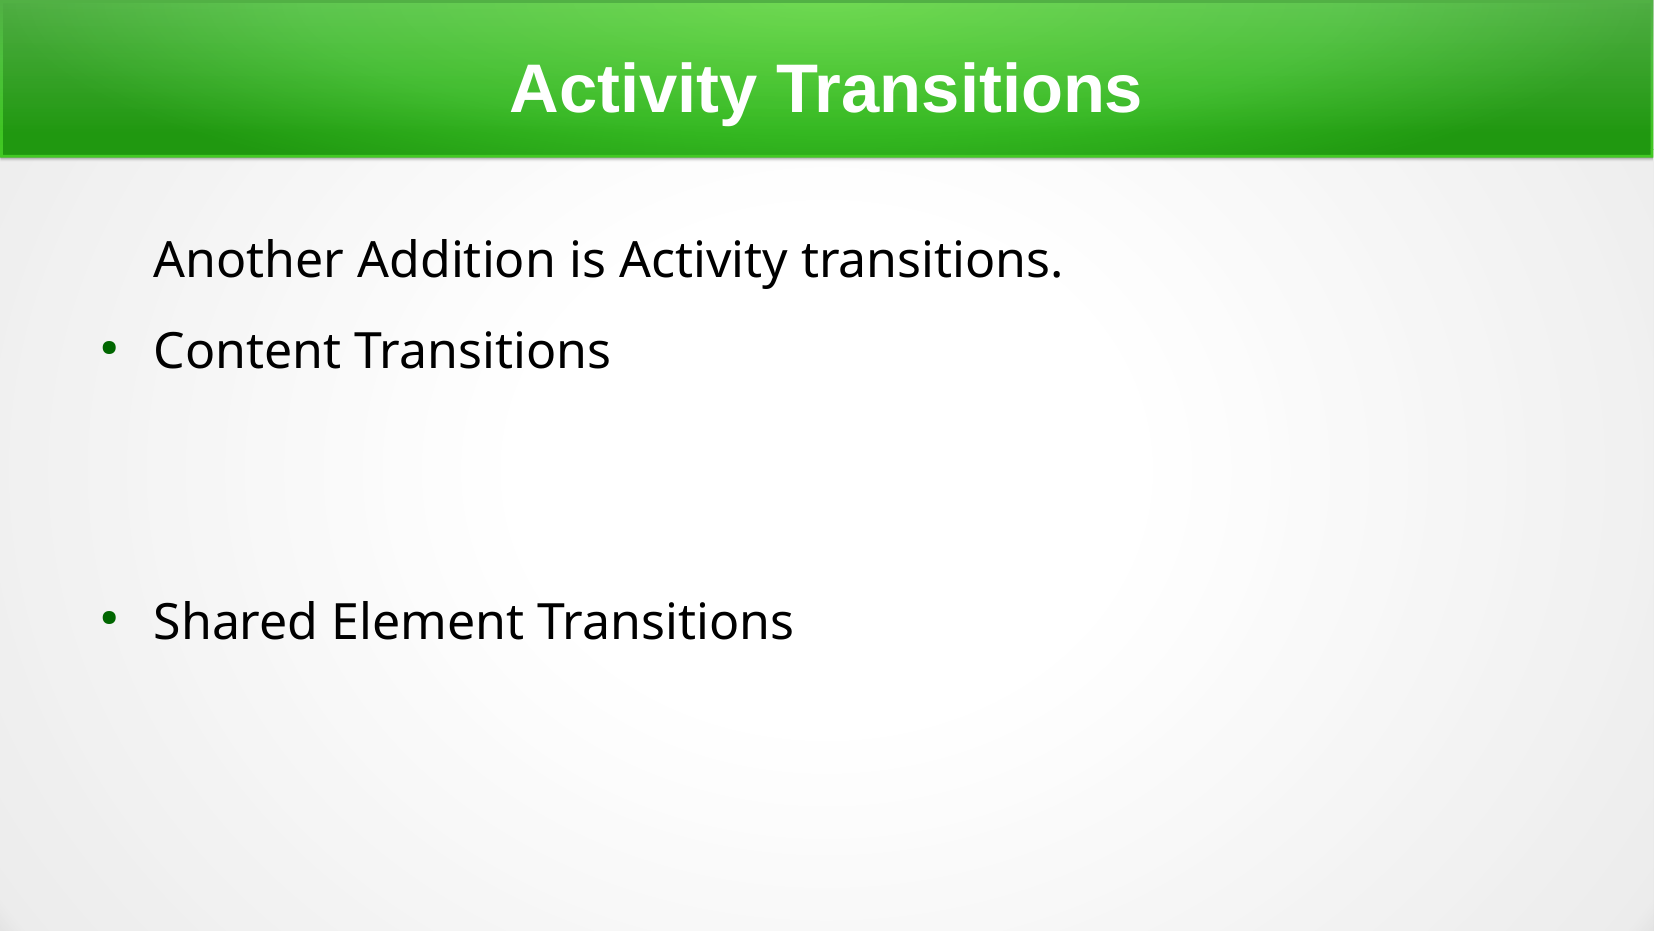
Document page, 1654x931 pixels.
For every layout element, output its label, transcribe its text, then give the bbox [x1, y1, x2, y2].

title Activity Transitions [82, 35, 1571, 142]
list Another Addition is Activity transitions. Content Transitions Shared Element Transitions [82, 224, 1571, 764]
